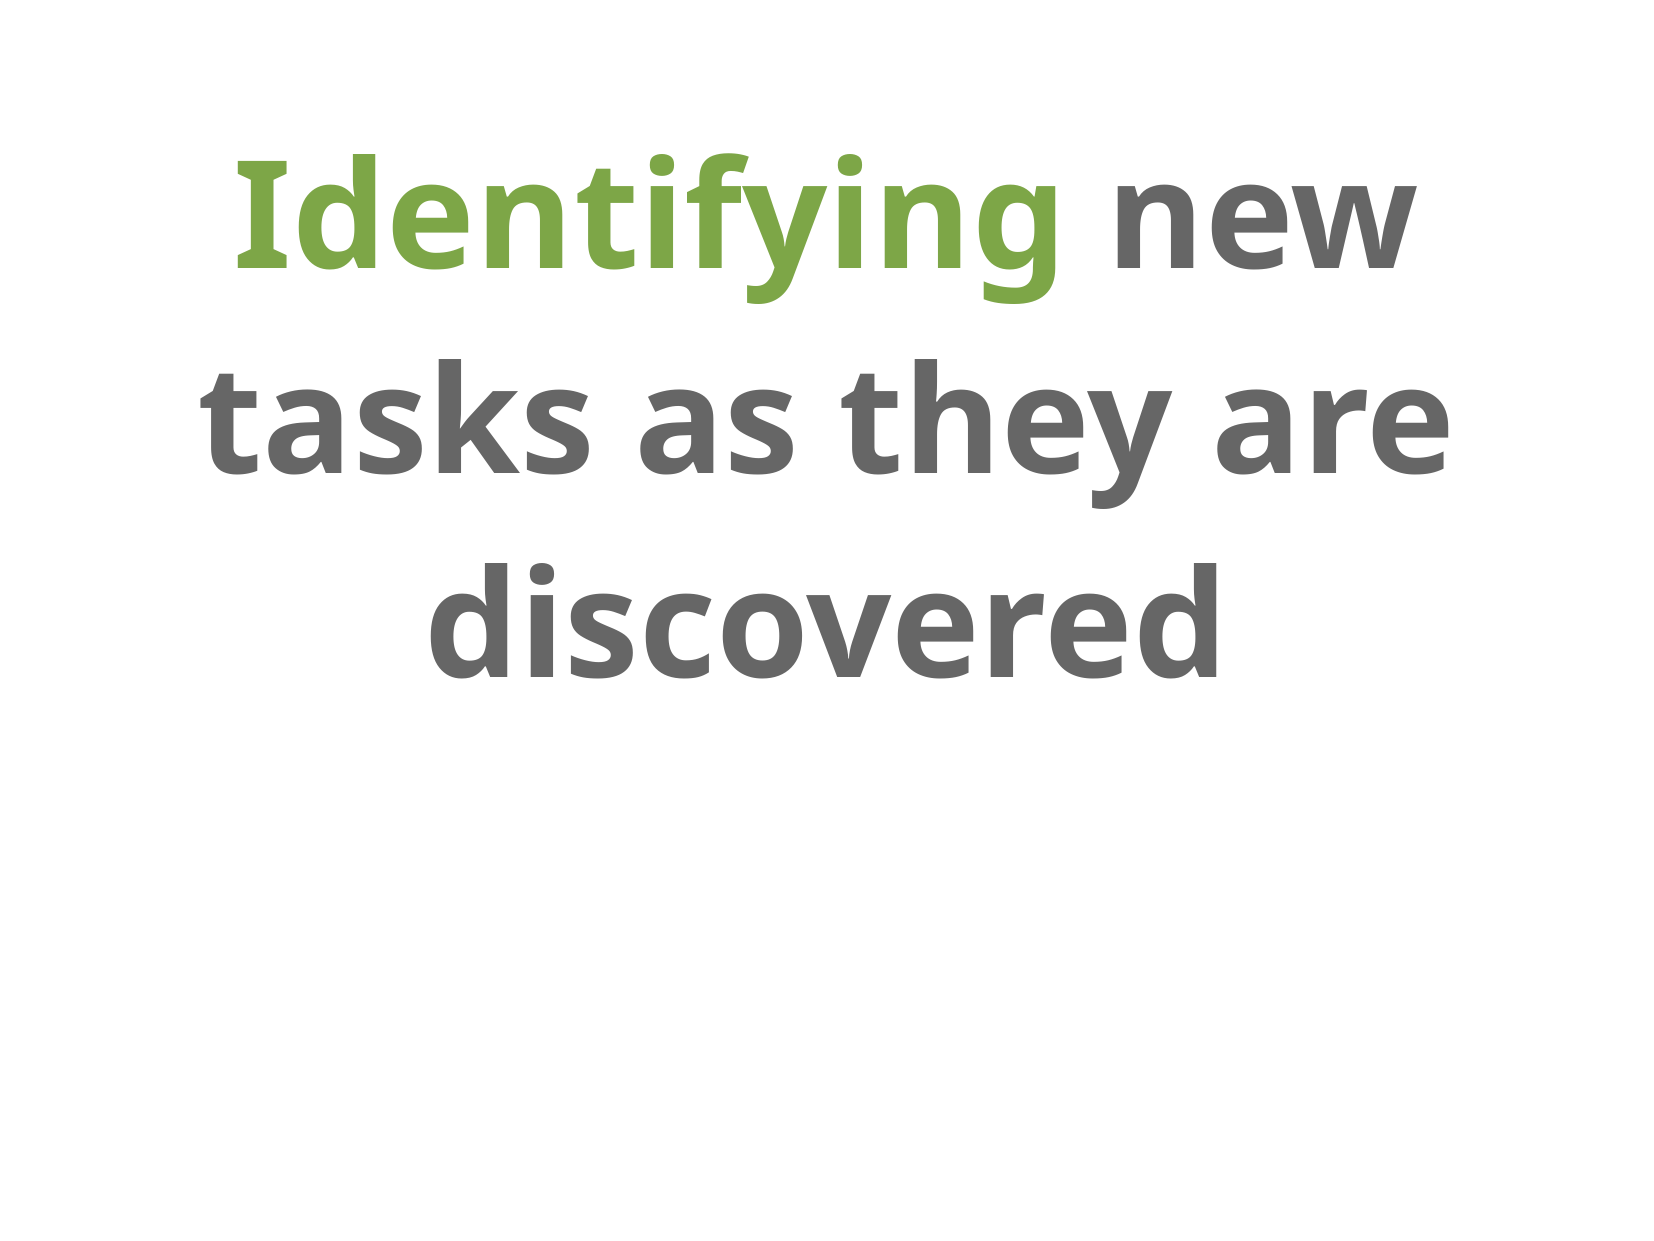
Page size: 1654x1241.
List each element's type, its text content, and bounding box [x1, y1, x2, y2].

title Identifying new tasks as they are discovered [59, 57, 1595, 1182]
